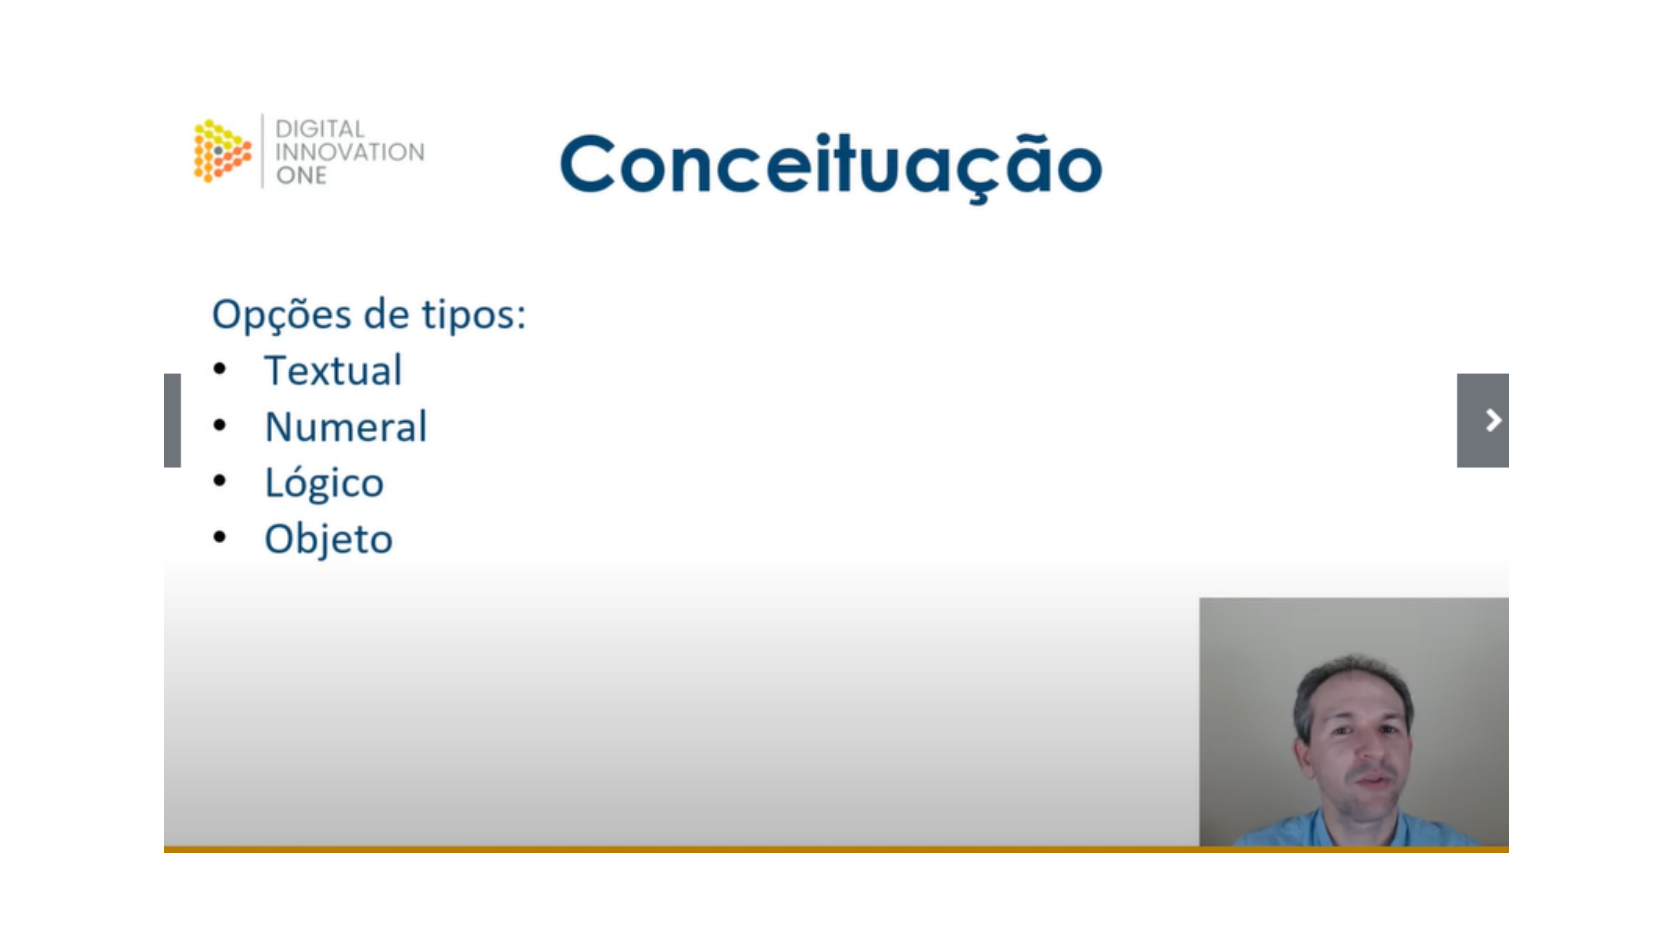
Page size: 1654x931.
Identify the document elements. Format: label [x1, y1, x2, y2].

picture [164, 89, 1509, 853]
